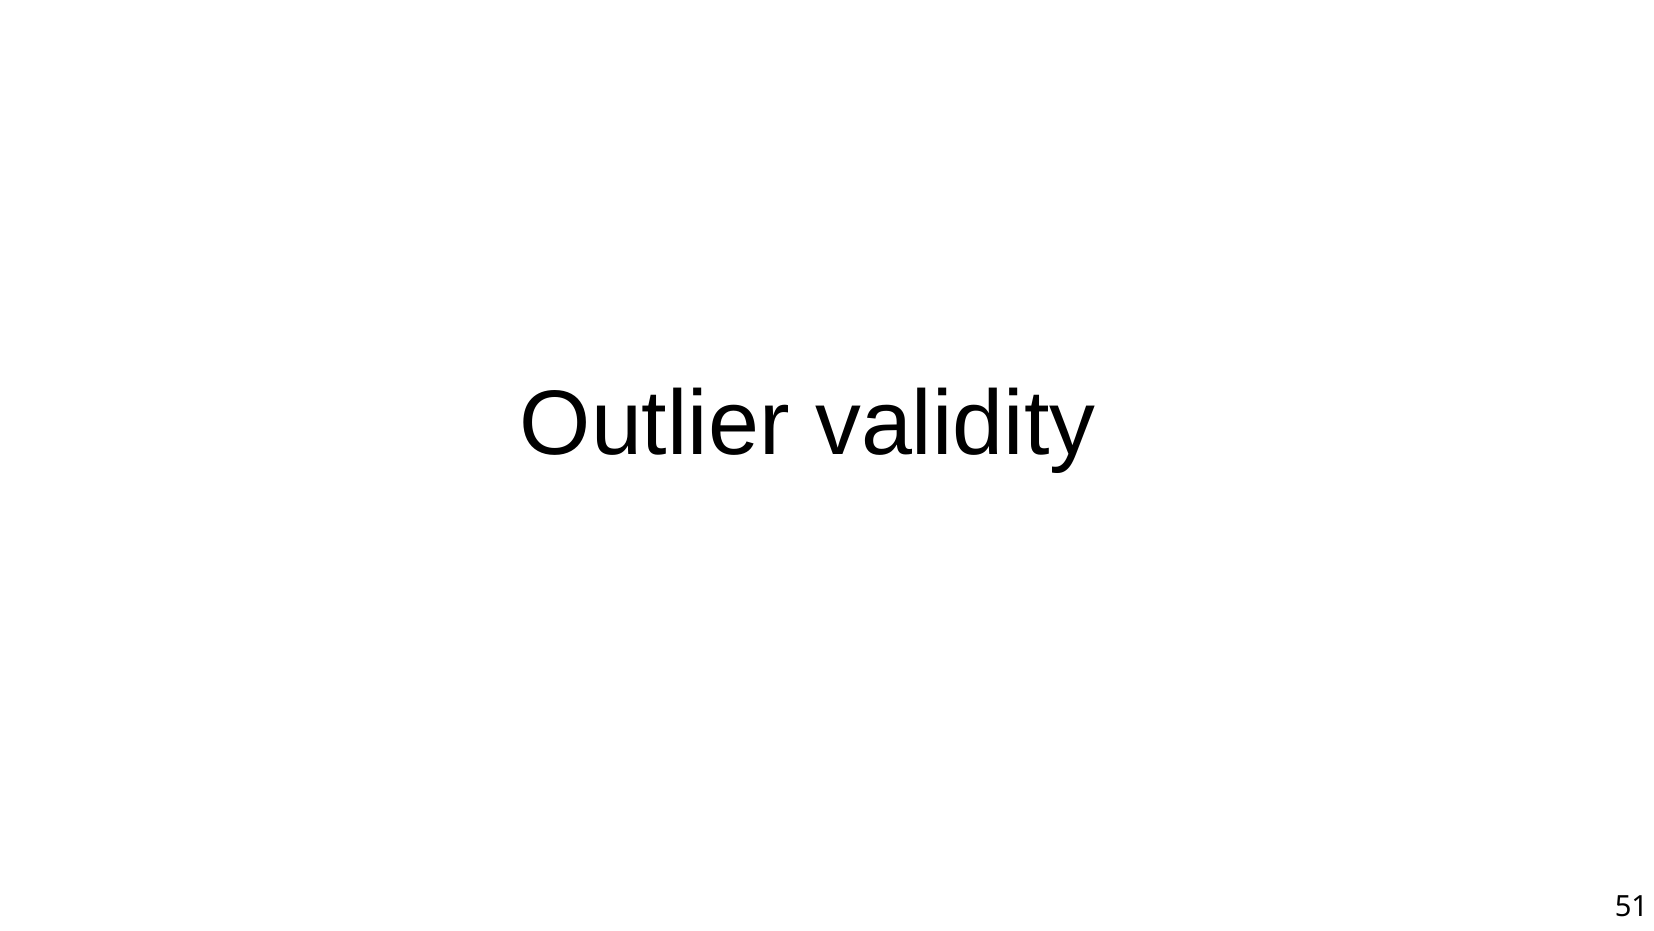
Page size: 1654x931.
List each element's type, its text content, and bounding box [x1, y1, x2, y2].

title Outlier validity [64, 345, 1553, 501]
